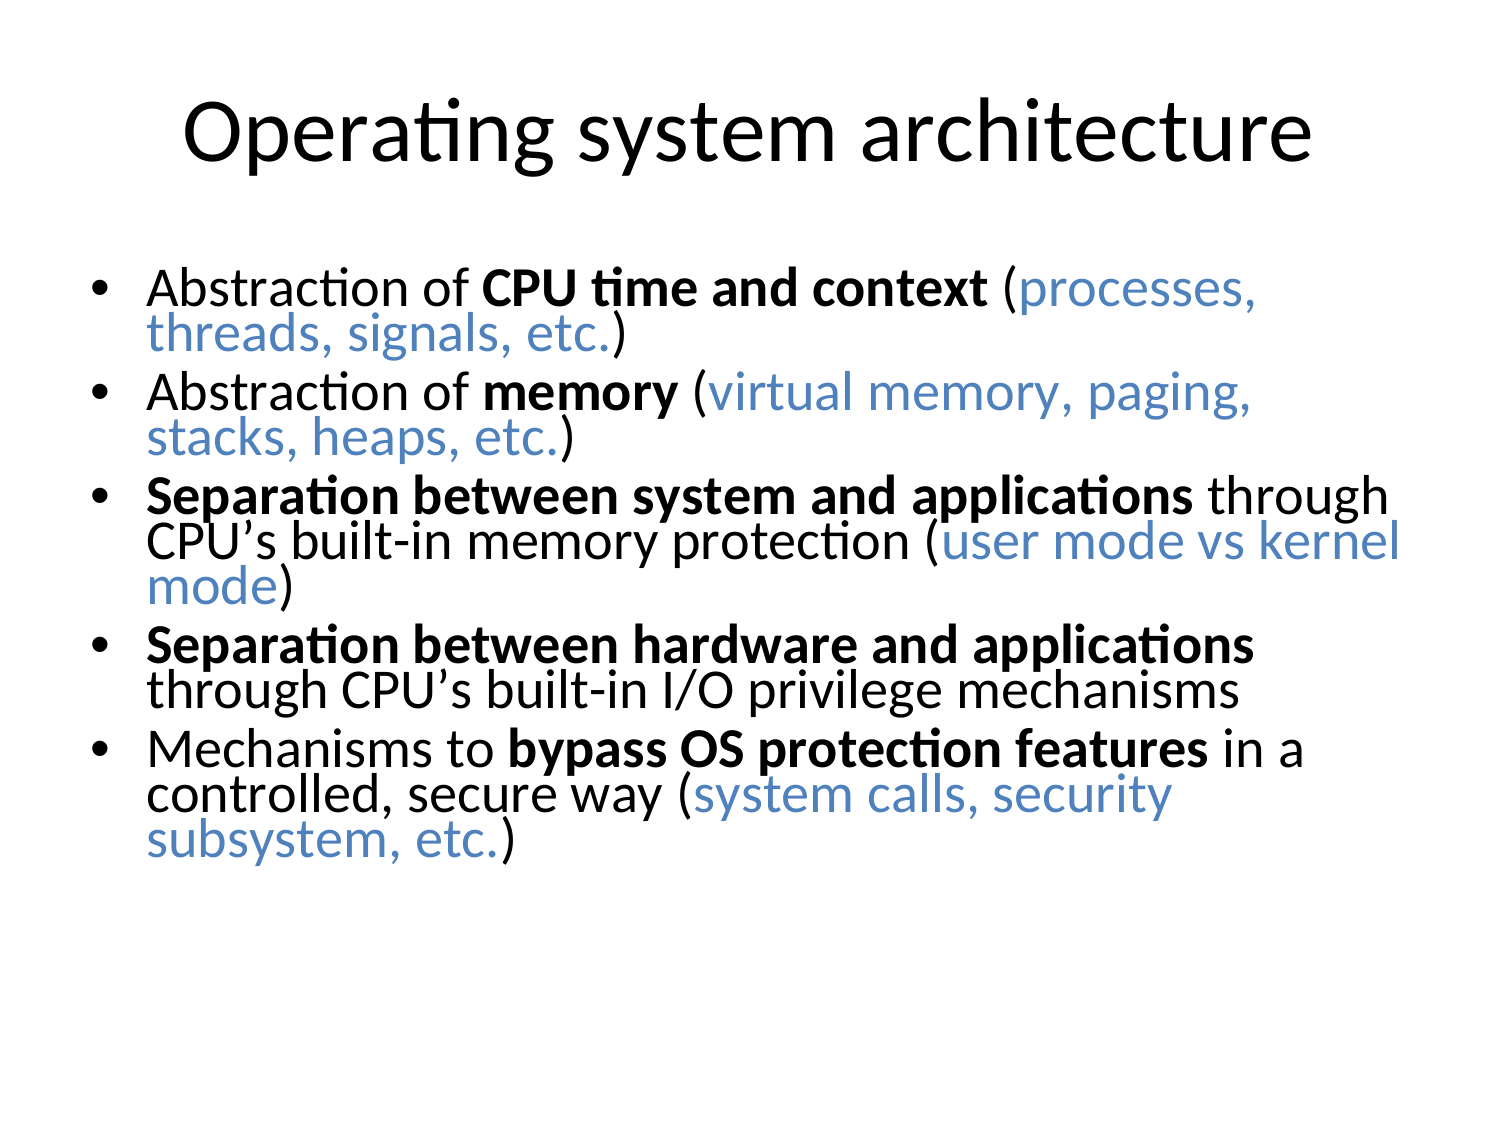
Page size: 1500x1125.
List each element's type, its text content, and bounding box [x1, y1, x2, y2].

list Abstraction of CPU time and context (processes, threads, signals, etc.) Abstraction of memory (virtual memory, paging, stacks, heaps, etc.) Separation between system and applications through CPU’s built-in memory protection (user mode vs kernel mode) Separation between hardware and applications through CPU’s built-in I/O privilege mechanisms Mechanisms to bypass OS protection features in a controlled, secure way (system calls, security subsystem, etc.) [75, 262, 1426, 1006]
title Operating system architecture [75, 45, 1426, 233]
